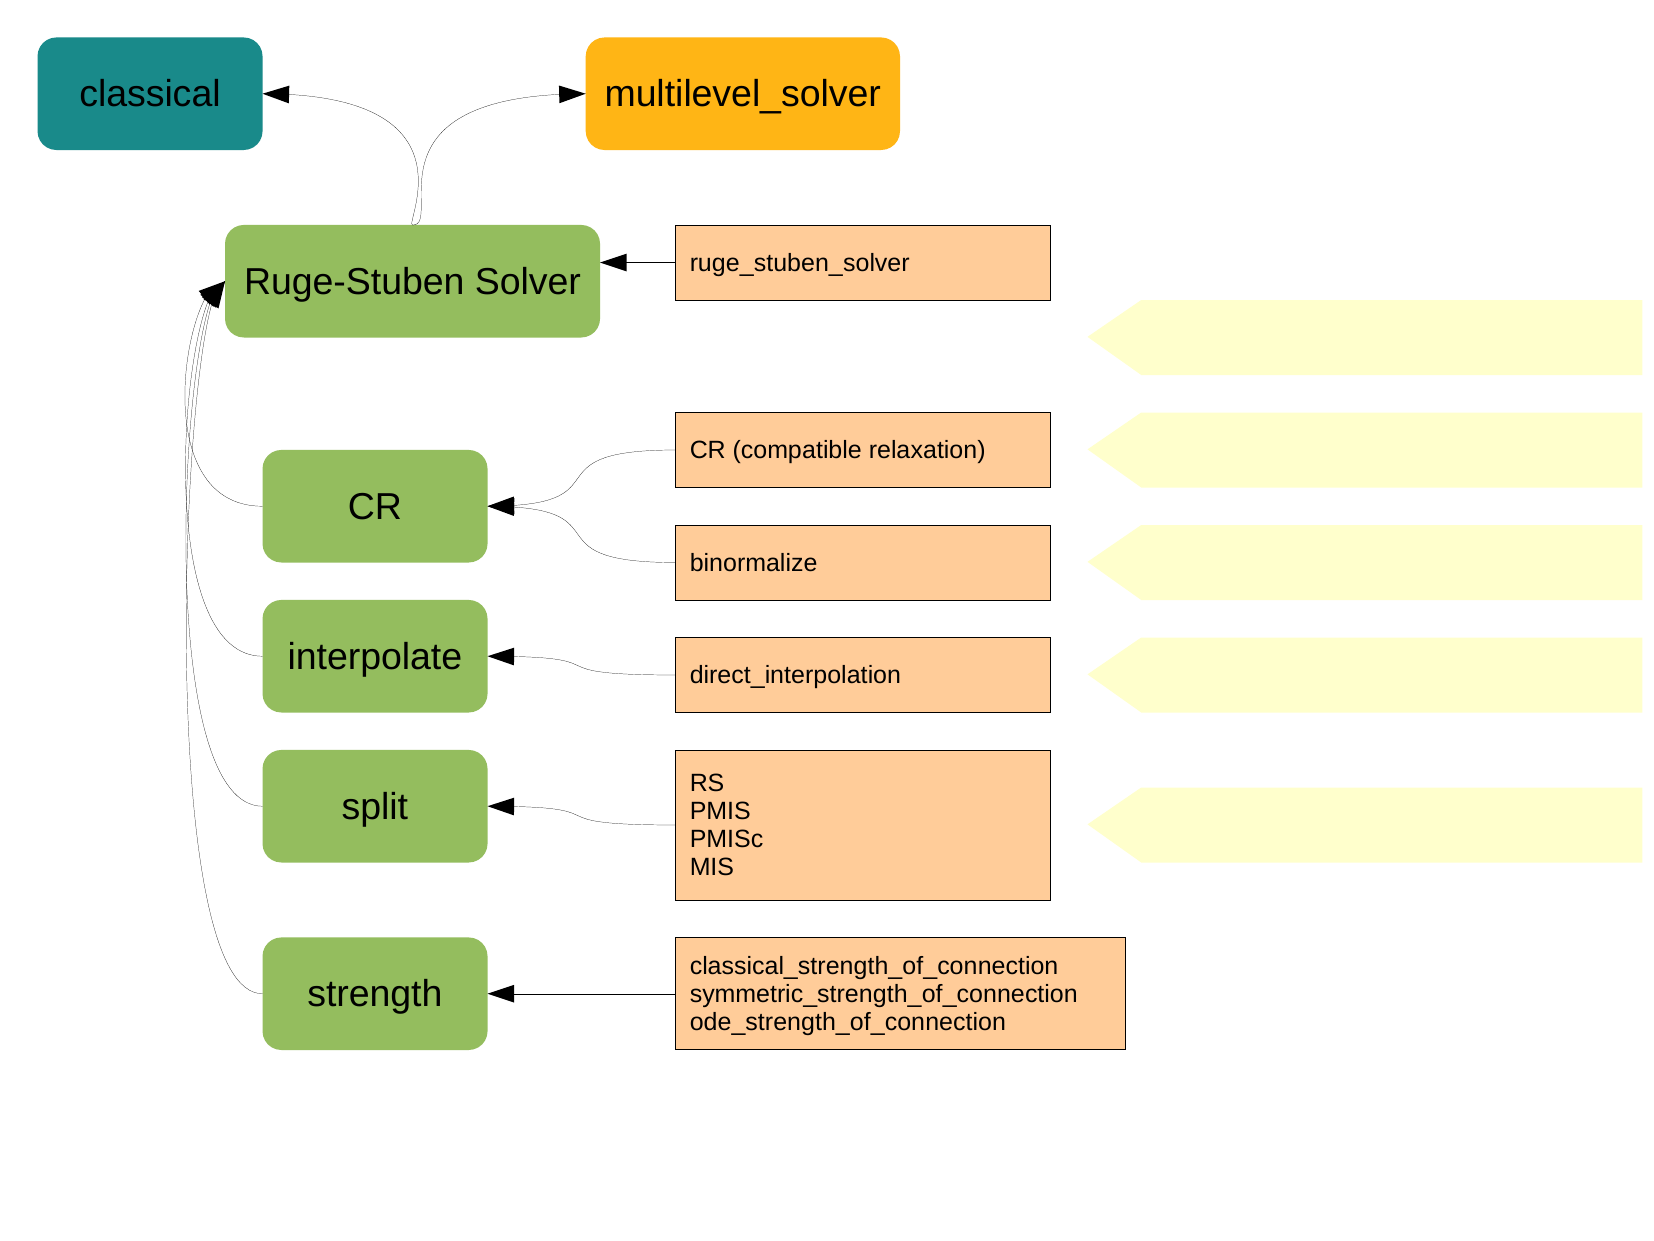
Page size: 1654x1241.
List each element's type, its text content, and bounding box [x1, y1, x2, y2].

text_box binormalize [675, 525, 1051, 601]
text_box Ruge-Stuben Solver [225, 224, 601, 338]
text_box RS PMIS PMISc MIS [675, 750, 1051, 901]
text_box classical_strength_of_connection symmetric_strength_of_connection ode_strength_of_connection [675, 937, 1126, 1050]
text_box [1087, 412, 1643, 488]
text_box direct_interpolation [675, 637, 1051, 713]
text_box CR (compatible relaxation) [675, 412, 1051, 488]
text_box [1087, 637, 1643, 713]
text_box ruge_stuben_solver [675, 225, 1051, 301]
text_box interpolate [262, 599, 488, 713]
text_box CR [262, 449, 488, 563]
text_box [1087, 787, 1643, 863]
text_box split [262, 749, 488, 863]
text_box [1087, 300, 1643, 376]
text_box [1087, 525, 1643, 601]
text_box strength [262, 937, 488, 1051]
text_box multilevel_solver [585, 37, 901, 151]
text_box classical [37, 37, 263, 151]
